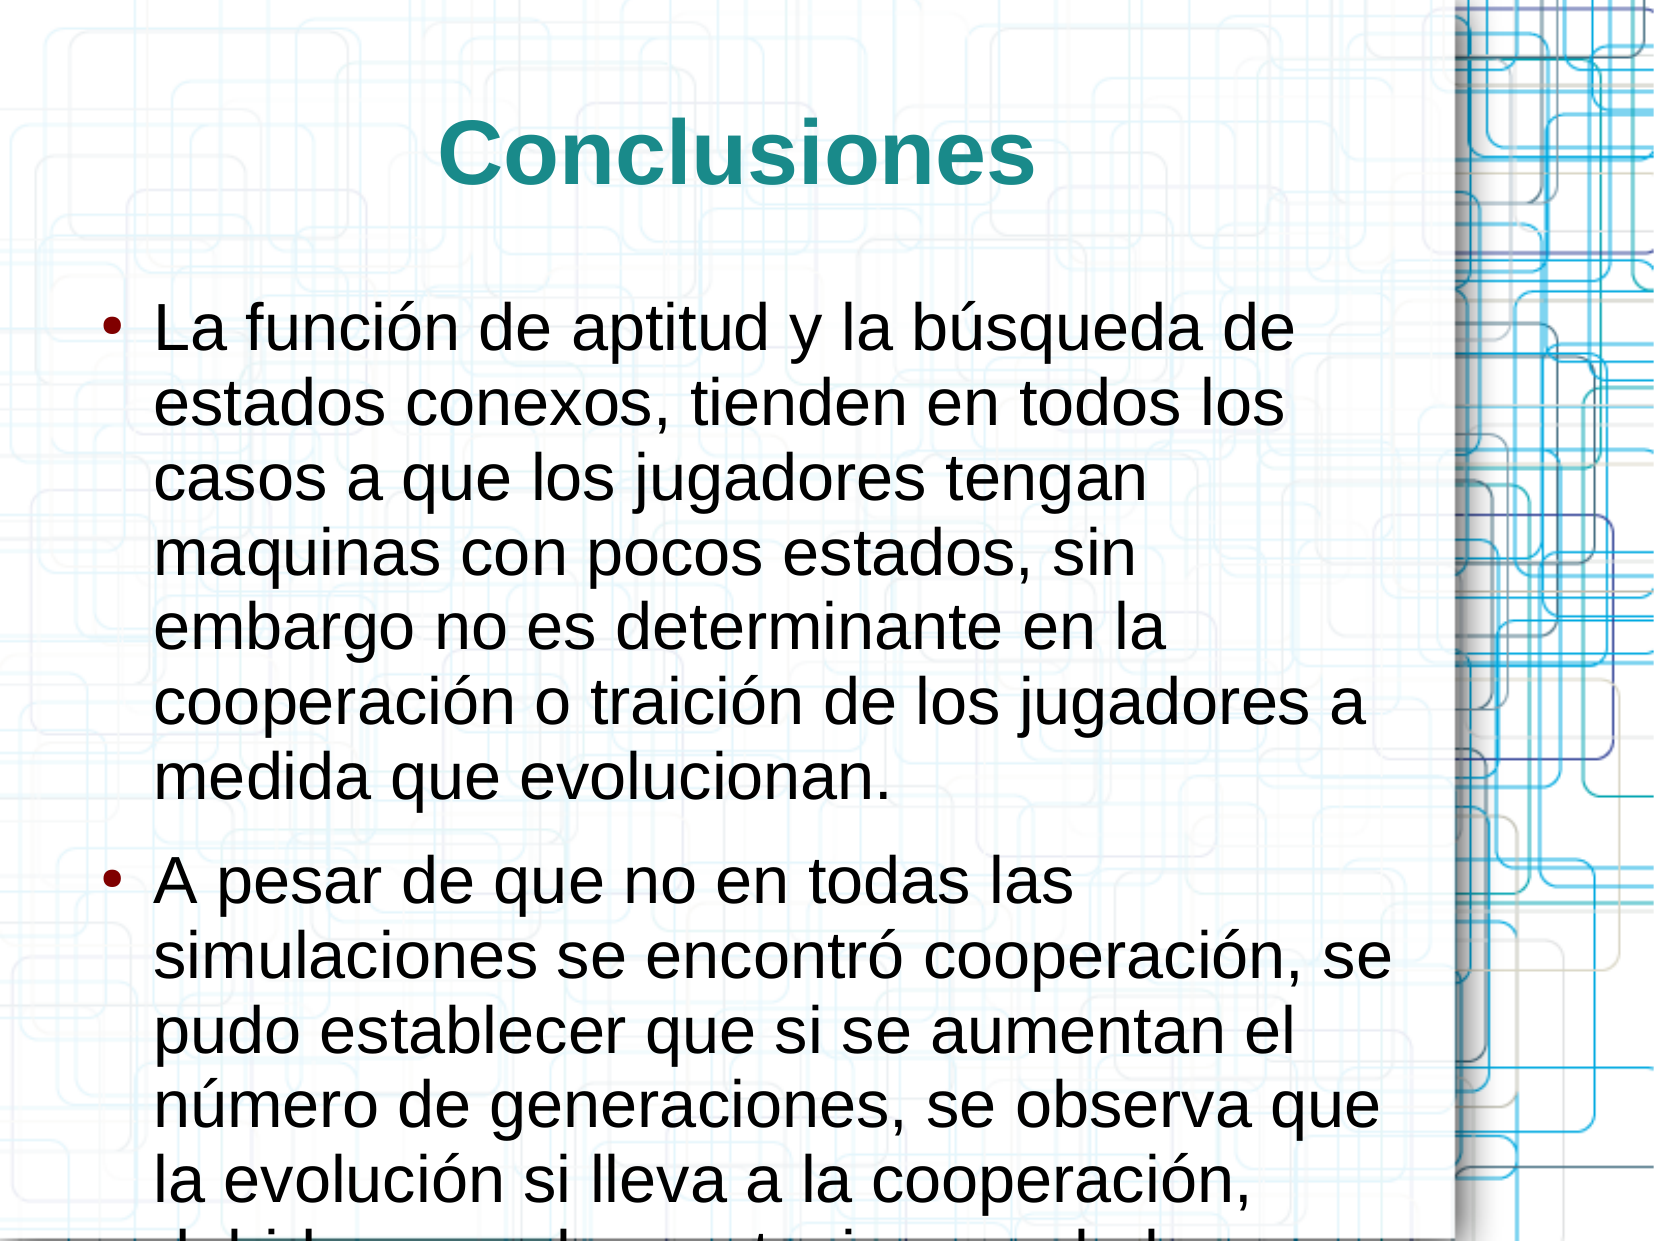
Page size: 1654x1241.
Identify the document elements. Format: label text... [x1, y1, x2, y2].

picture [0, 0, 1654, 1241]
title Conclusiones [59, 49, 1418, 257]
list La función de aptitud y la búsqueda de estados conexos, tienden en todos los casos a que los jugadores tengan maquinas con pocos estados, sin embargo no es determinante en la cooperación o traición de los jugadores a medida que evolucionan. A pesar de que no en todas las simulaciones se encontró cooperación, se pudo establecer que si se aumentan el número de generaciones, se observa que la evolución si lleva a la cooperación, debido a que las mutaciones a la larga hacen tender el sistema a la cooperación. [82, 290, 1418, 1241]
